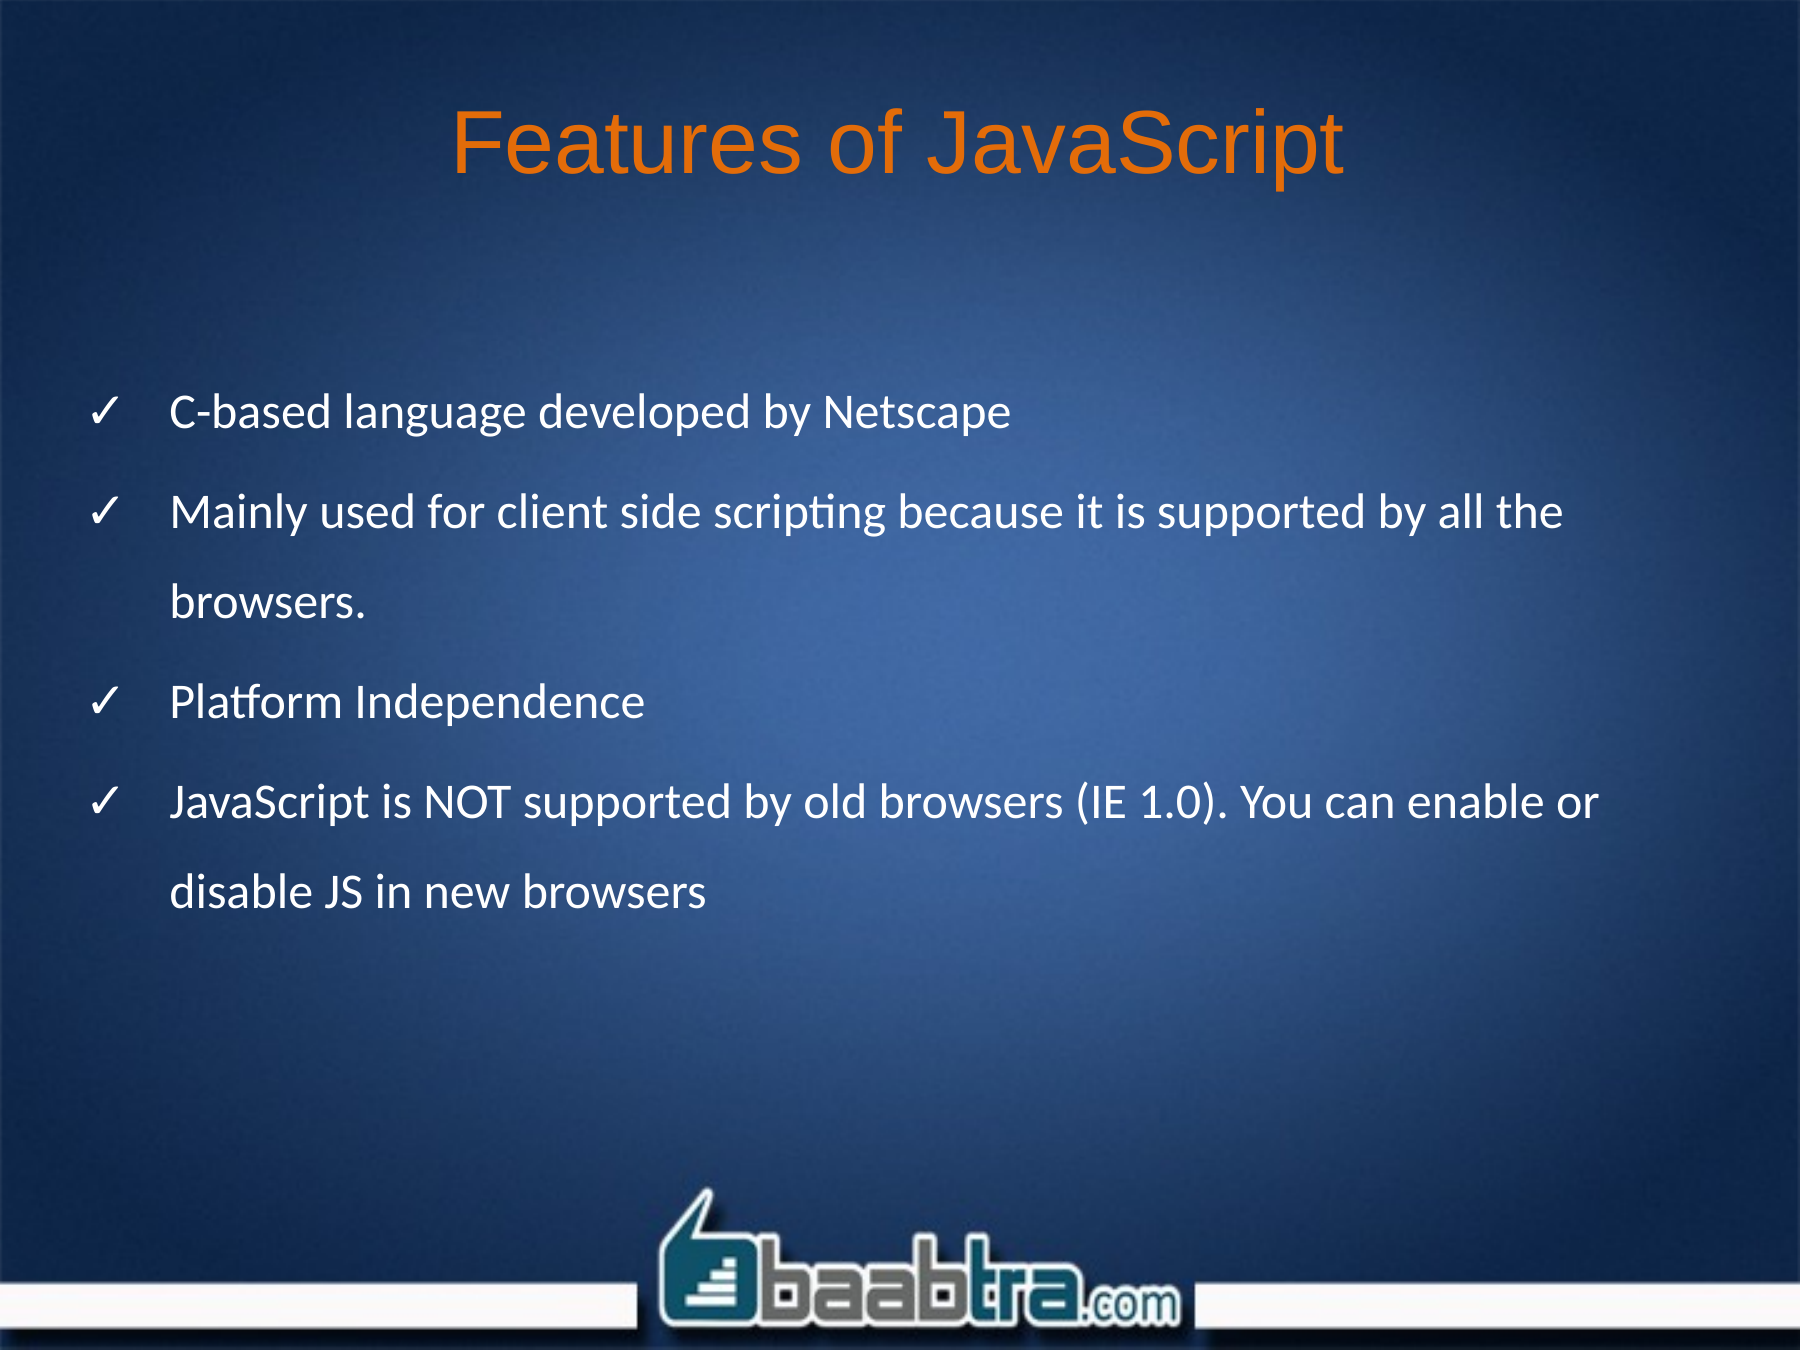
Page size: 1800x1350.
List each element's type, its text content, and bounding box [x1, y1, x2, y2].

title Features of JavaScript [90, 103, 1710, 165]
text_box C-based language developed by Netscape Mainly used for client side scripting because it is supported by all the browsers. Platform Independence JavaScript is NOT supported by old browsers (IE 1.0). You can enable or disable JS in new browsers [69, 165, 1735, 1103]
picture [0, 0, 1800, 1350]
